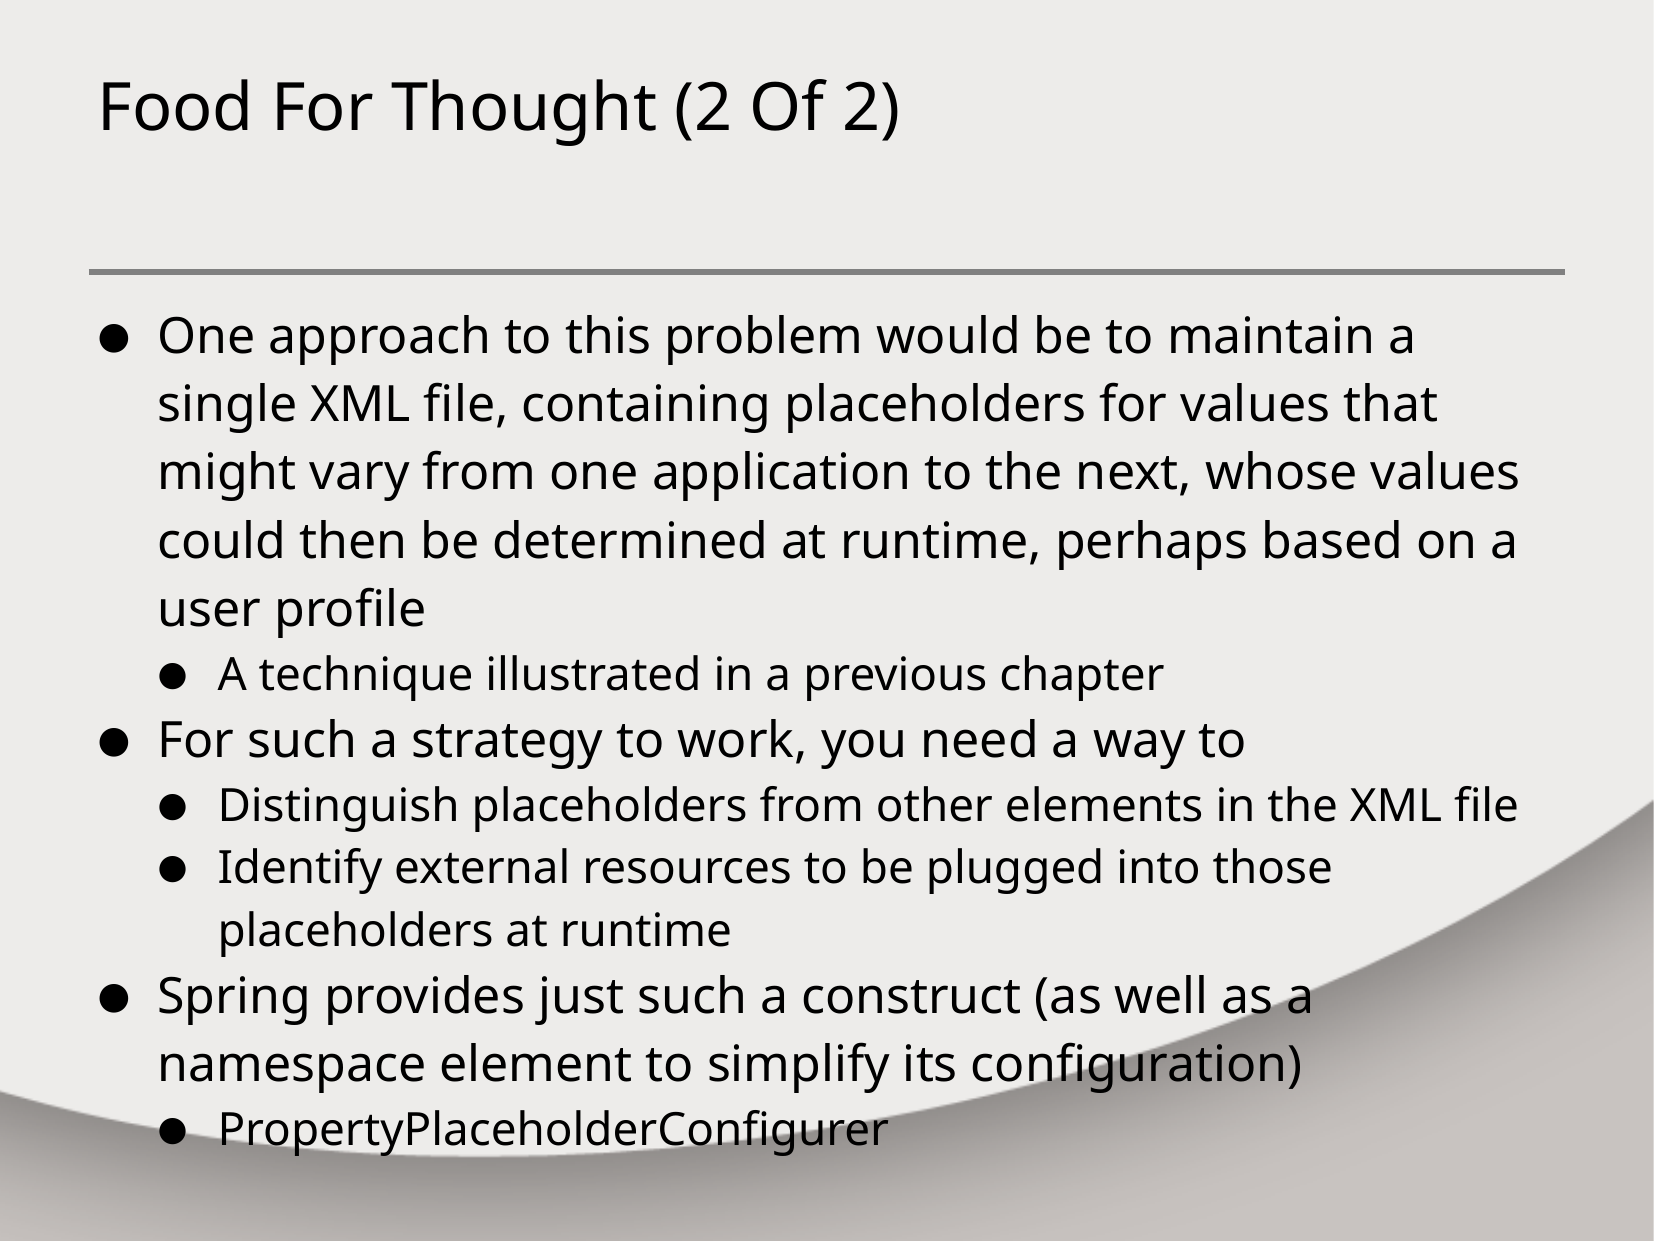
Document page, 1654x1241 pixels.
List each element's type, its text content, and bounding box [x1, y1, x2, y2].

picture [0, 0, 1654, 1241]
list One approach to this problem would be to maintain a single XML file, containing placeholders for values that might vary from one application to the next, whose values could then be determined at runtime, perhaps based on a user profile A technique illustrated in a previous chapter For such a strategy to work, you need a way to Distinguish placeholders from other elements in the XML file Identify external resources to be plugged into those placeholders at runtime Spring provides just such a construct (as well as a namespace element to simplify its configuration) PropertyPlaceholderConfigurer [97, 300, 1561, 1163]
title Food For Thought (2 Of 2) [97, 75, 1559, 226]
